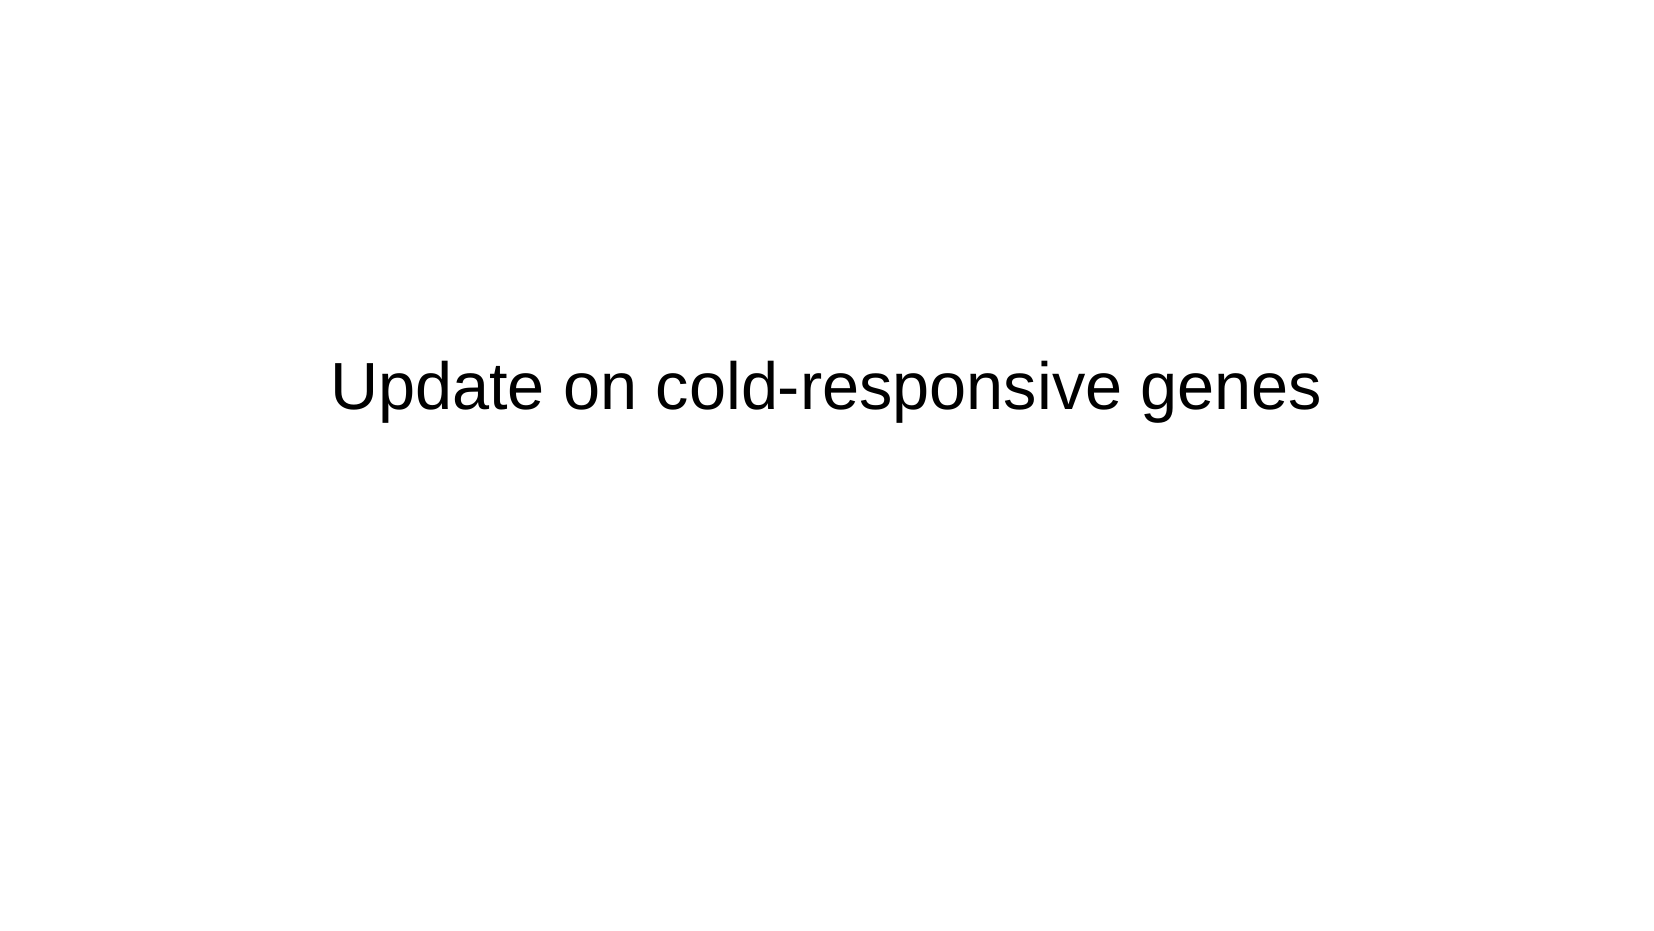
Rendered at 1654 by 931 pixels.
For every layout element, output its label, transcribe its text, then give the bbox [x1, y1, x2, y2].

title Update on cold-responsive genes [82, 308, 1571, 464]
